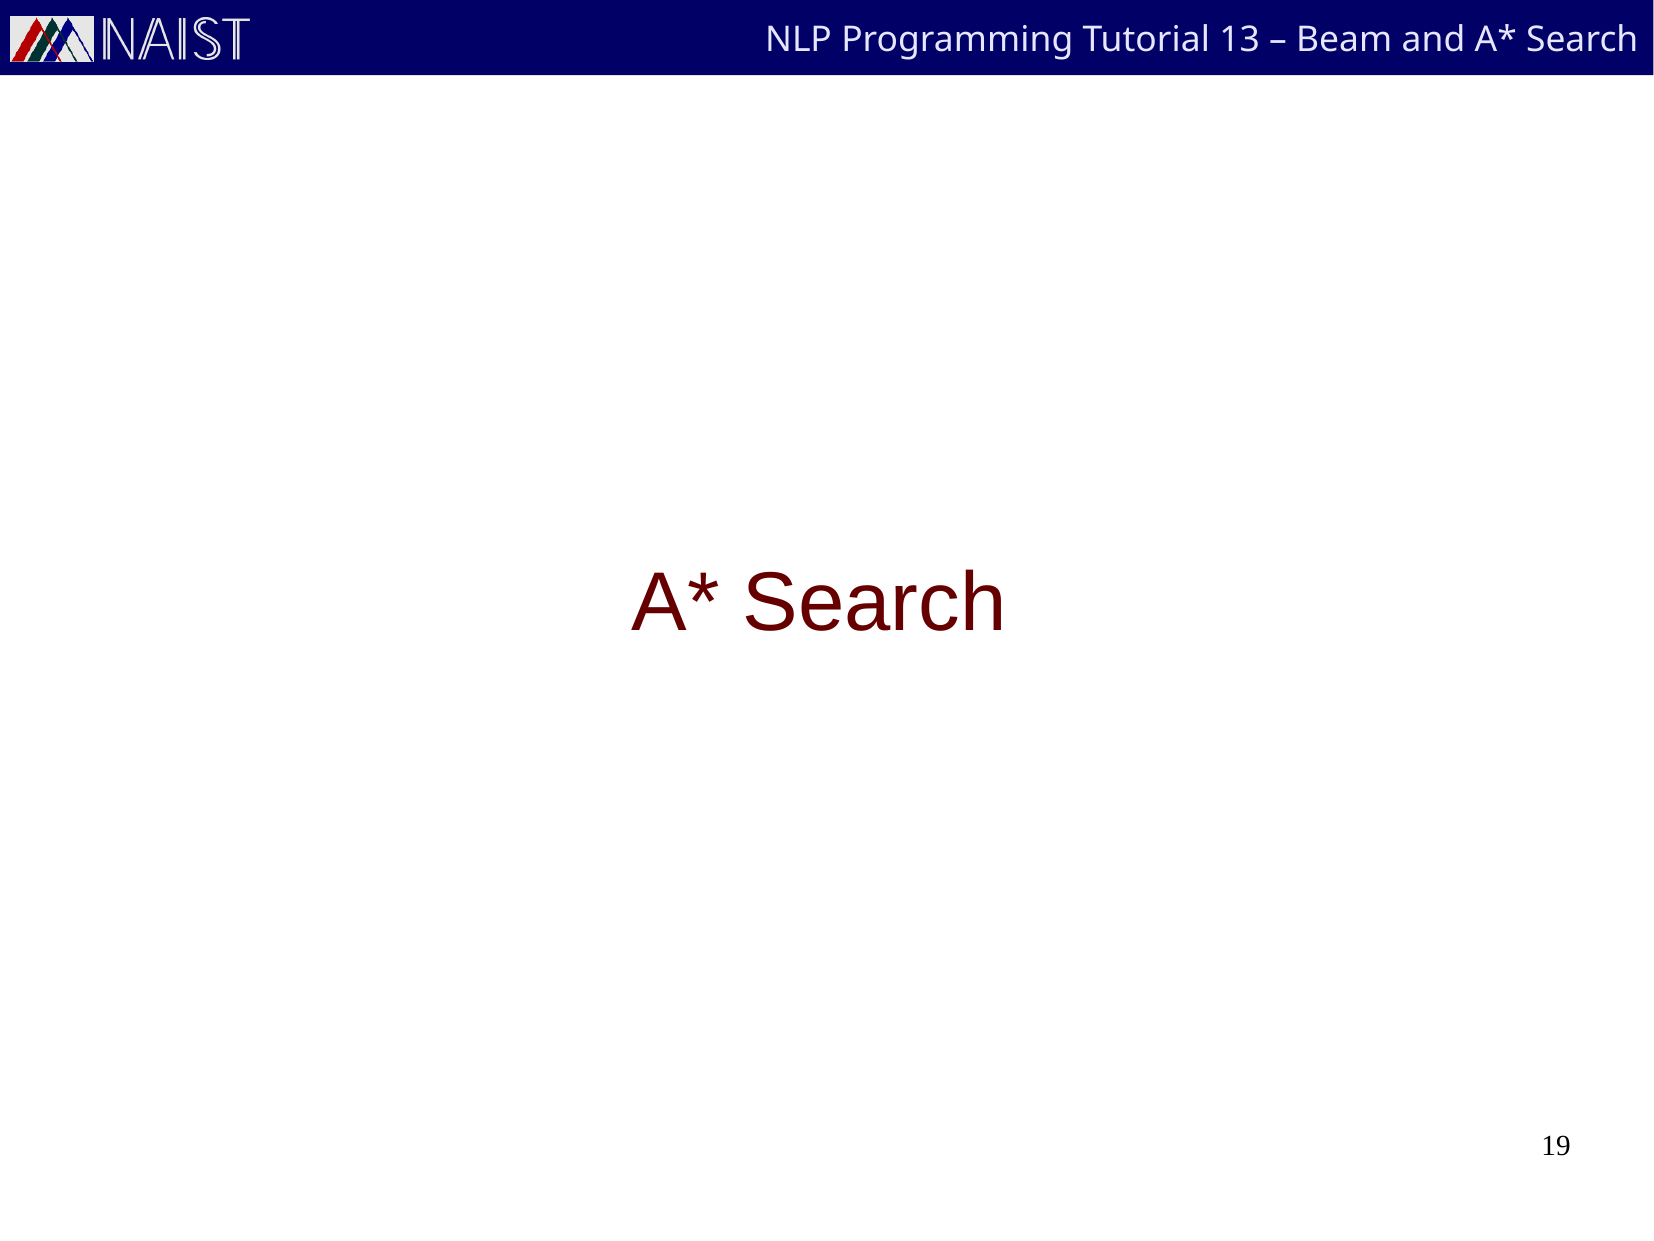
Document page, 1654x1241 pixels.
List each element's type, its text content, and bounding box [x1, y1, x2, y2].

picture [102, 17, 251, 60]
title A* Search [75, 506, 1564, 698]
picture [10, 16, 94, 62]
